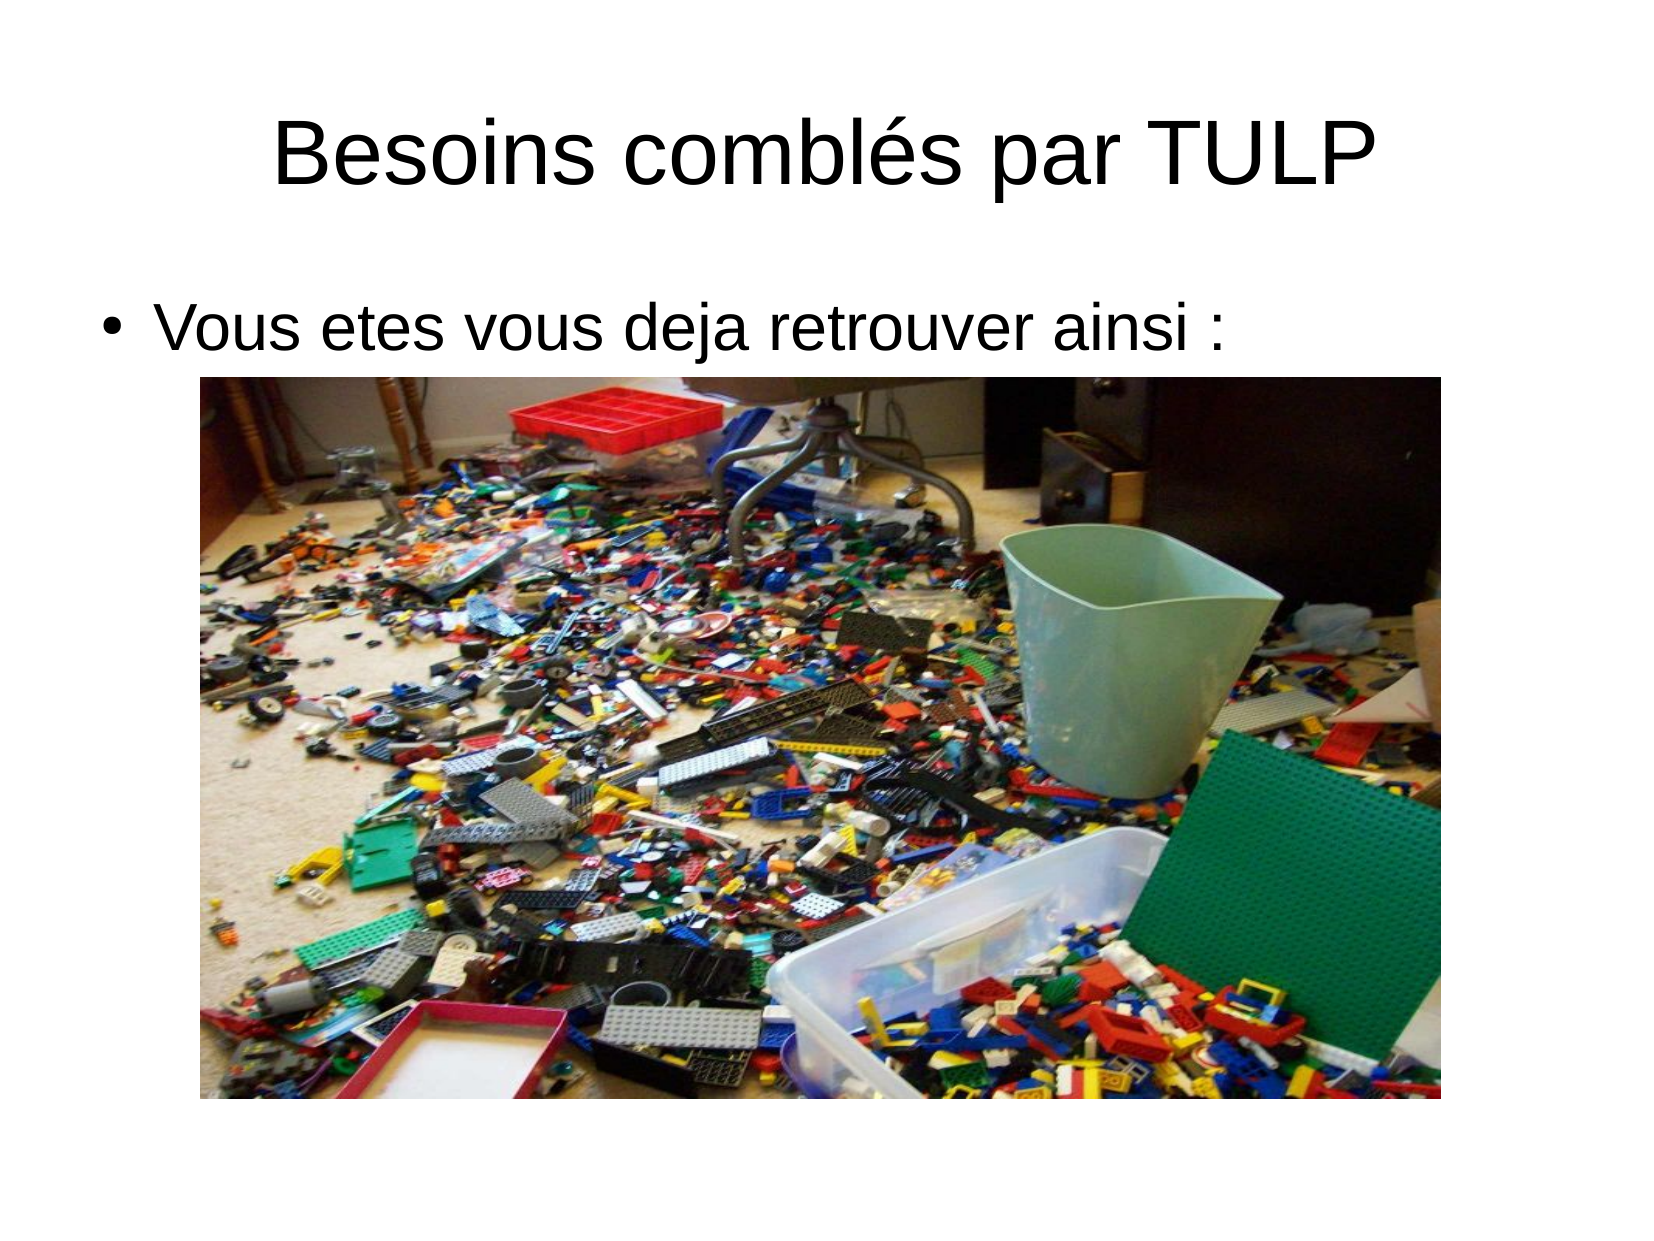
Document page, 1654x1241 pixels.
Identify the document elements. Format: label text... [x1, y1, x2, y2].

title Besoins comblés par TULP [82, 49, 1571, 257]
list Vous etes vous deja retrouver ainsi : [82, 290, 1430, 390]
picture [200, 377, 1441, 1099]
